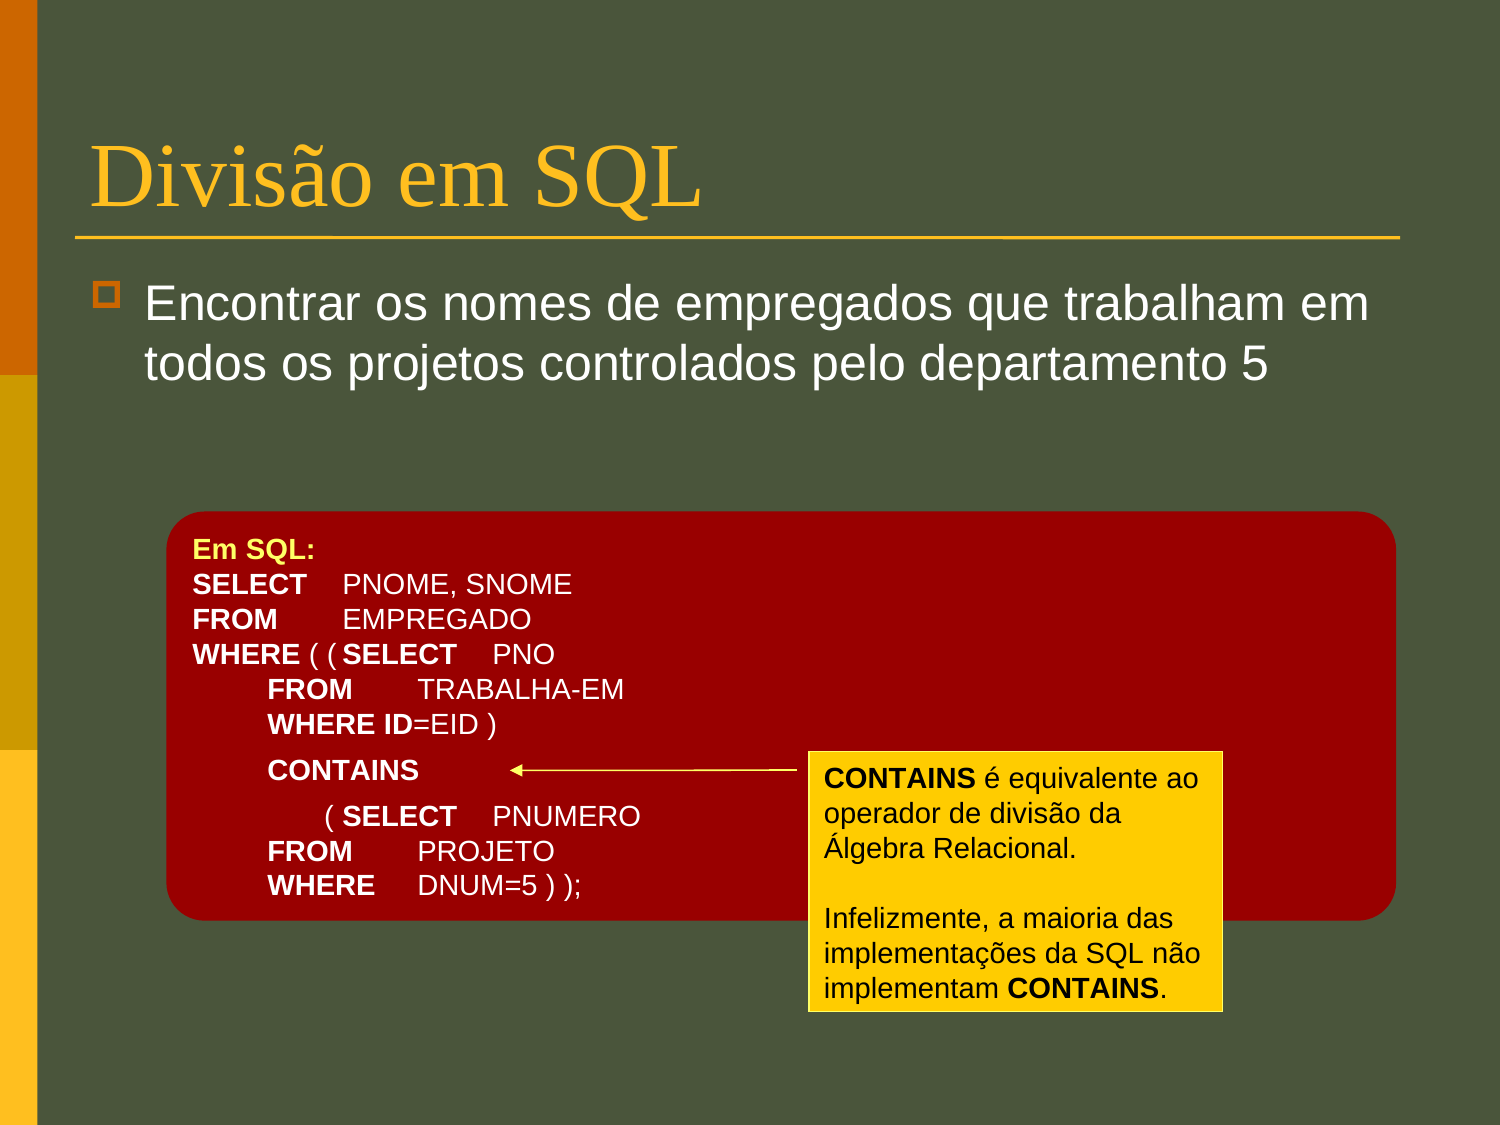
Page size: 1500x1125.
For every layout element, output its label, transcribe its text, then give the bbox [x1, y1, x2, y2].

title Divisão em SQL [75, 45, 1426, 233]
list Encontrar os nomes de empregados que trabalham em todos os projetos controlados pelo departamento 5 [75, 262, 1426, 1006]
text_box Em SQL: SELECT PNOME, SNOME FROM EMPREGADO WHERE ( ( SELECT PNO FROM TRABALHA-EM WHERE ID=EID ) CONTAINS ( SELECT PNUMERO FROM PROJETO WHERE DNUM=5 ) ); [166, 511, 1397, 921]
text_box CONTAINS é equivalente ao operador de divisão da Álgebra Relacional. Infelizmente, a maioria das implementações da SQL não implementam CONTAINS. [809, 751, 1222, 1011]
